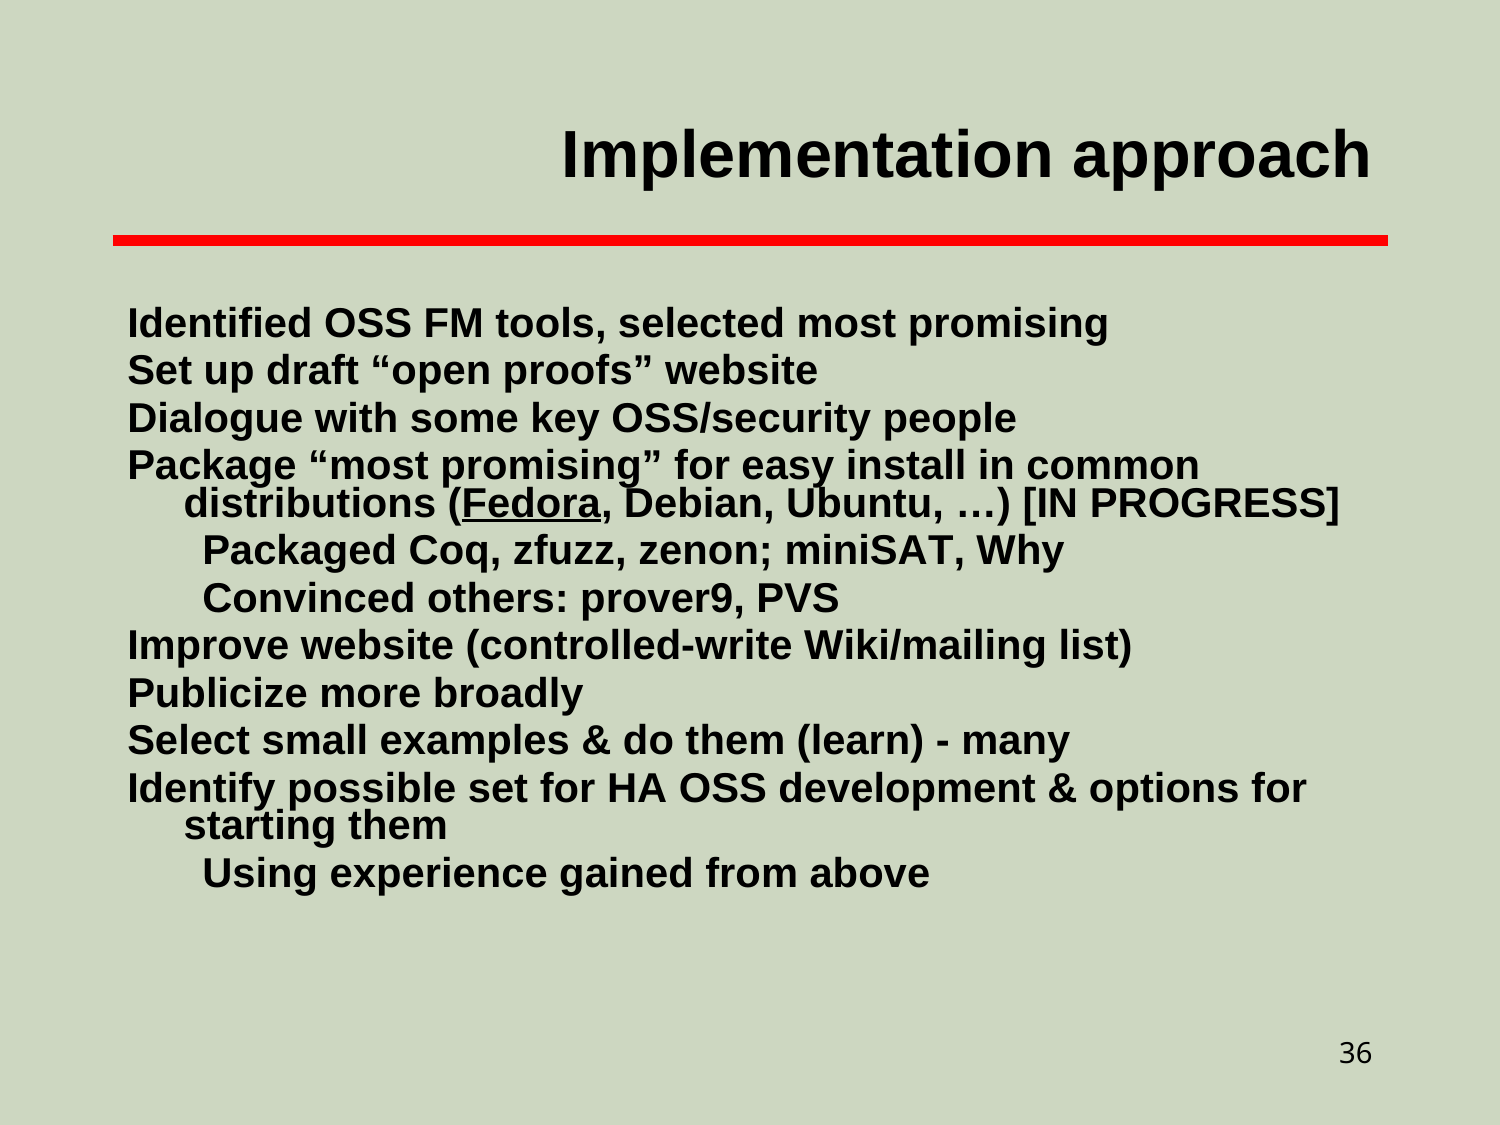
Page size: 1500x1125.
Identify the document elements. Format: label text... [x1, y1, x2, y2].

title Implementation approach [337, 85, 1388, 224]
list Identified OSS FM tools, selected most promising Set up draft “open proofs” website Dialogue with some key OSS/security people Package “most promising” for easy install in common distributions (Fedora, Debian, Ubuntu, …) [IN PROGRESS] Packaged Coq, zfuzz, zenon; miniSAT, Why Convinced others: prover9, PVS Improve website (controlled-write Wiki/mailing list) Publicize more broadly Select small examples & do them (learn) - many Identify possible set for HA OSS development & options for starting them Using experience gained from above [112, 299, 1388, 1000]
